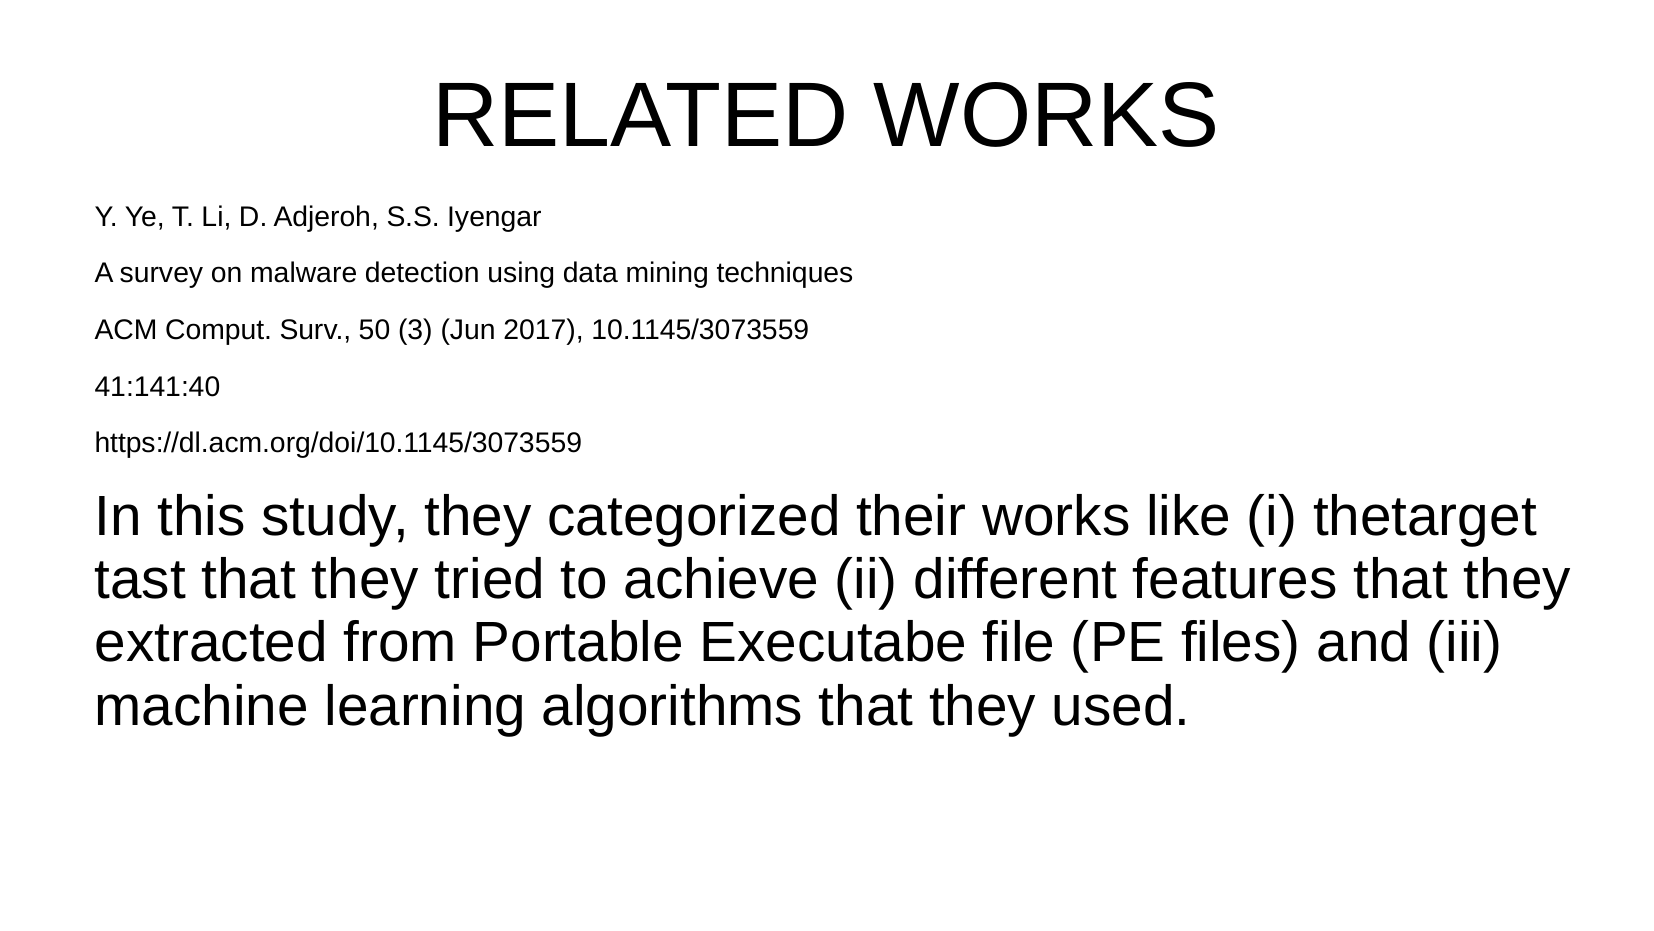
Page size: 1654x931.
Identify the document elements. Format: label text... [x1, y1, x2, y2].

title RELATED WORKS [82, 37, 1571, 193]
list Y. Ye, T. Li, D. Adjeroh, S.S. Iyengar A survey on malware detection using data mining techniques ACM Comput. Surv., 50 (3) (Jun 2017), 10.1145/3073559 41:141:40 https://dl.acm.org/doi/10.1145/3073559 In this study, they categorized their works like (i) thetarget tast that they tried to achieve (ii) different features that they extracted from Portable Executabe file (PE files) and (iii) machine learning algorithms that they used. [94, 200, 1583, 741]
